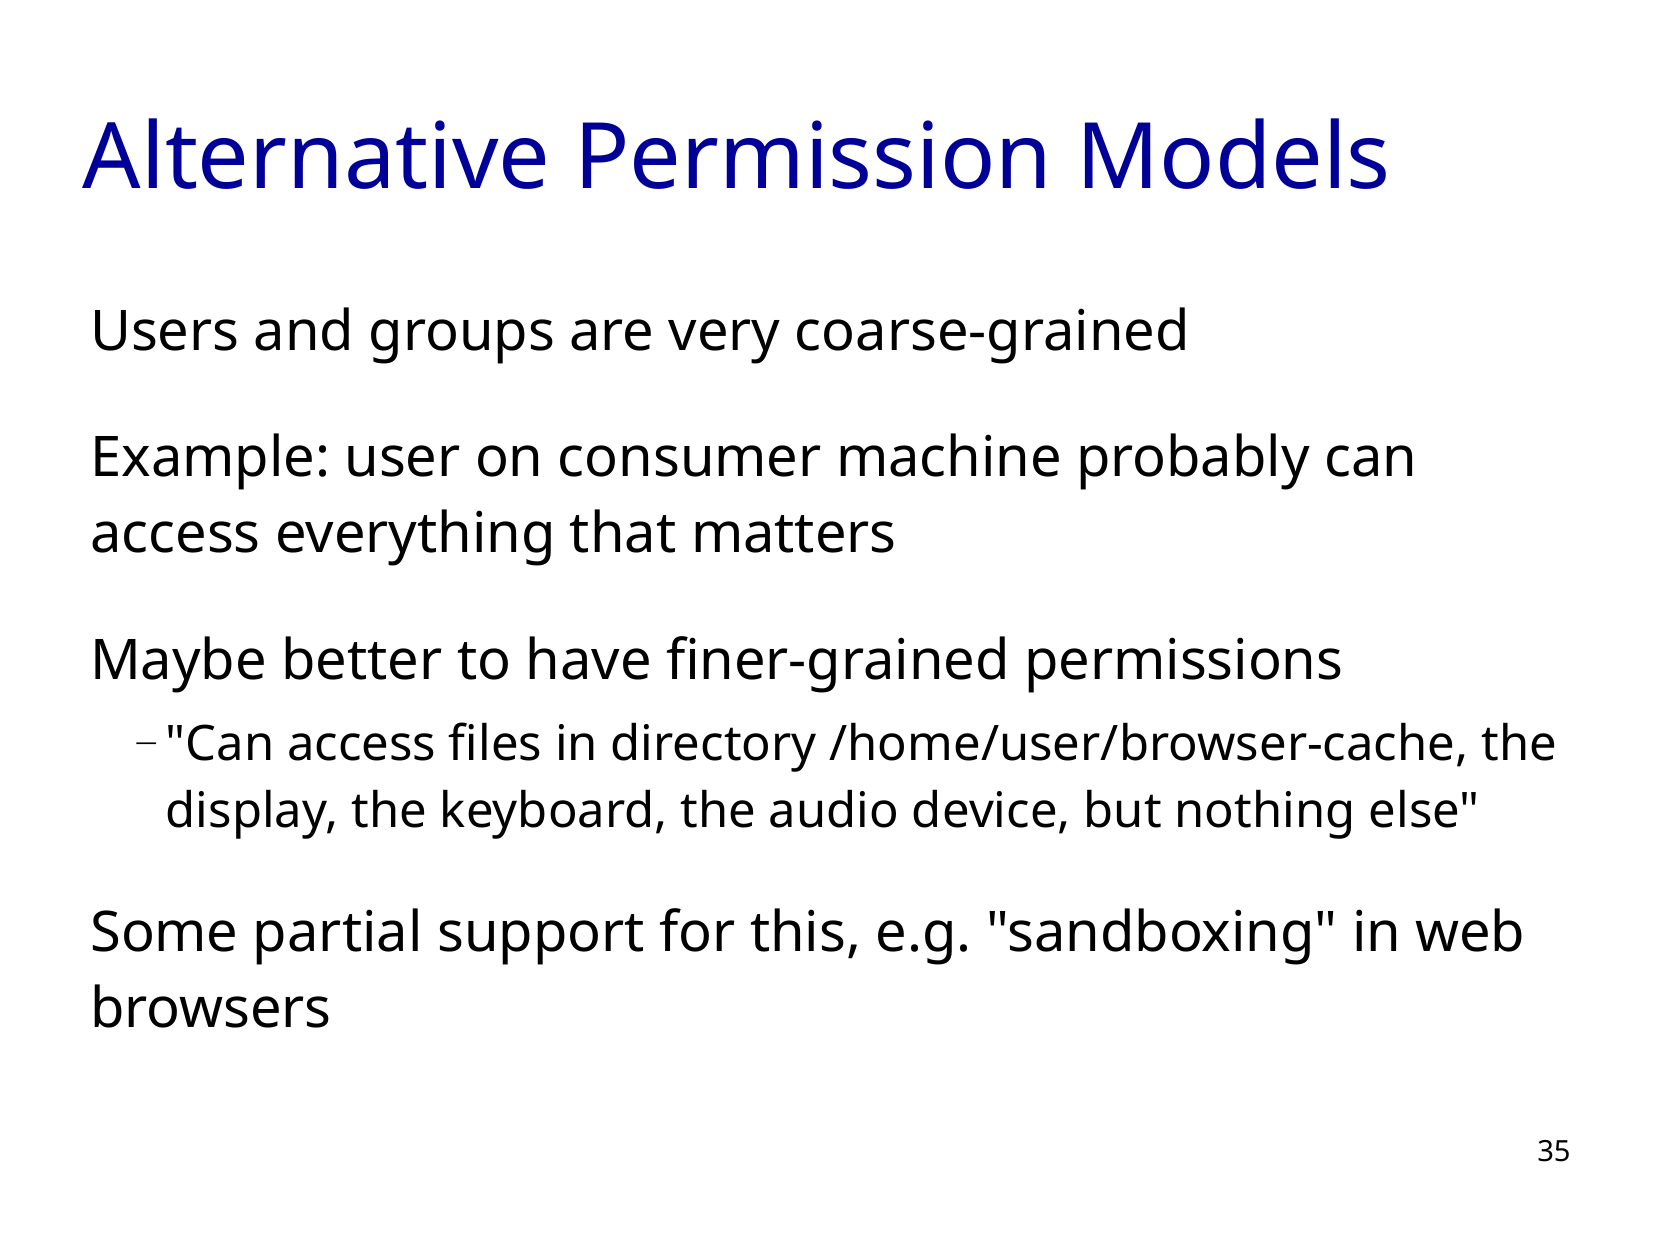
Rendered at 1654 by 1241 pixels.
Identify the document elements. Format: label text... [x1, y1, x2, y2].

title Alternative Permission Models [82, 49, 1571, 257]
list Users and groups are very coarse-grained Example: user on consumer machine probably can access everything that matters Maybe better to have finer-grained permissions "Can access files in directory /home/user/browser-cache, the display, the keyboard, the audio device, but nothing else" Some partial support for this, e.g. "sandboxing" in web browsers [60, 290, 1571, 1096]
